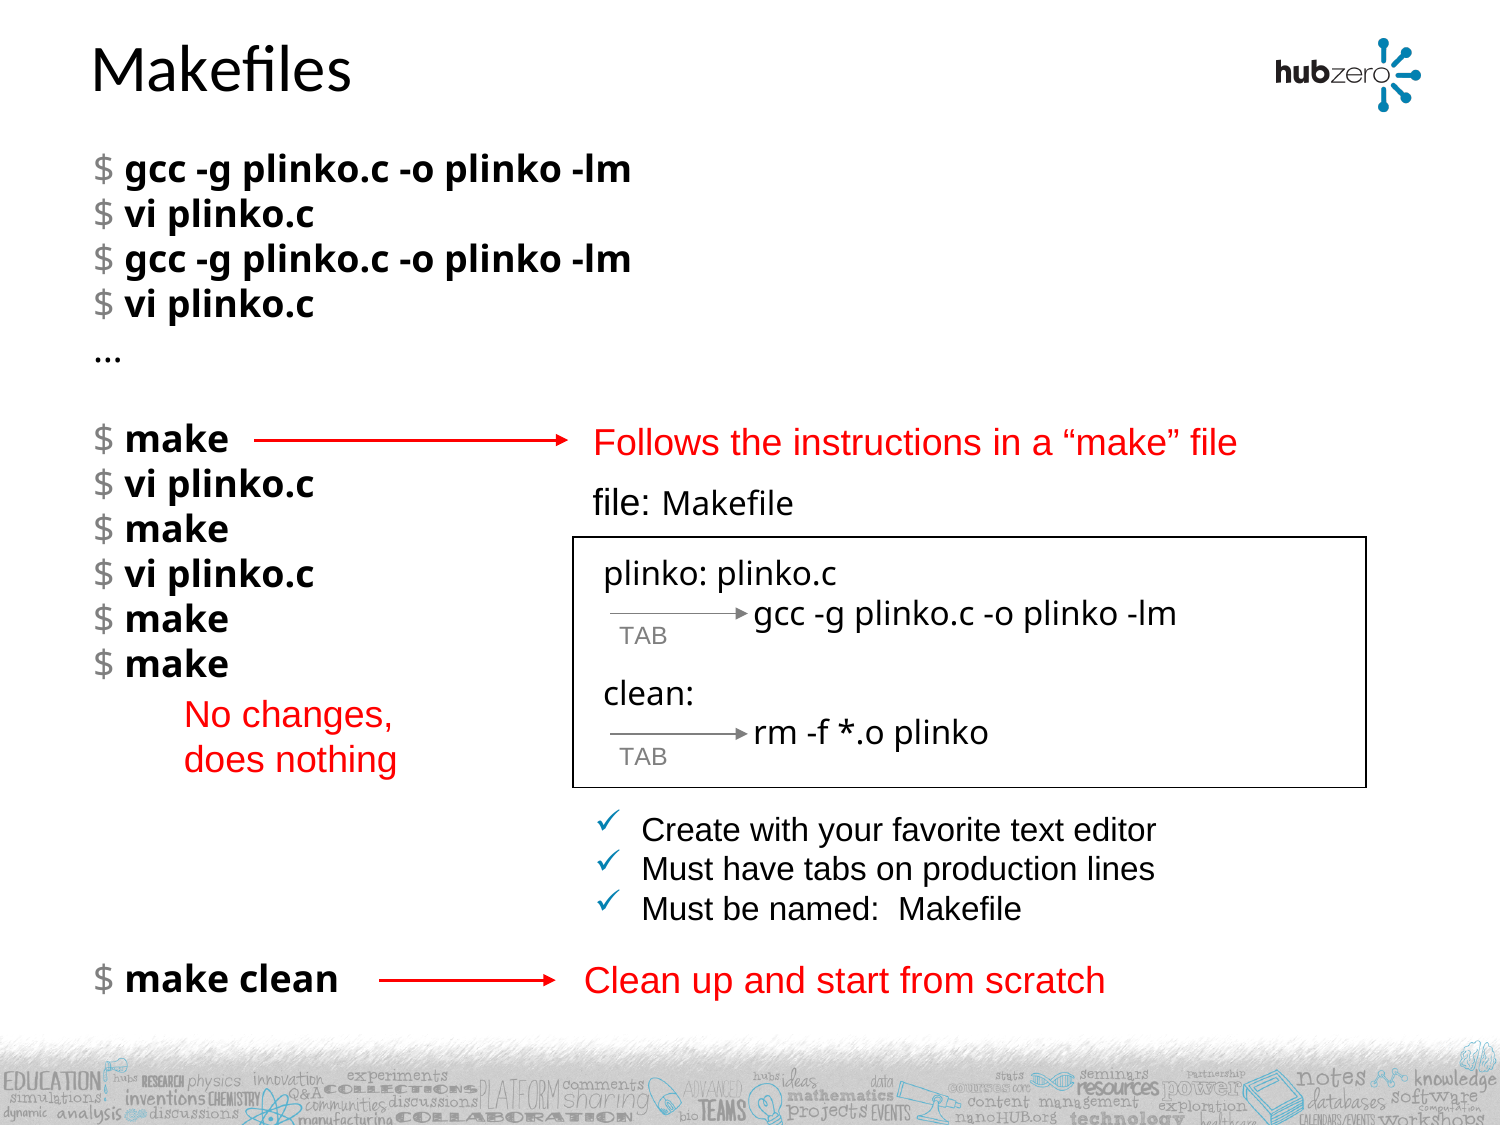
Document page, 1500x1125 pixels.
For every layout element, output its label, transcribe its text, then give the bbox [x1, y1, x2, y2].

text_box Clean up and start from scratch [568, 948, 1122, 1010]
text_box Follows the instructions in a “make” file [578, 410, 1254, 471]
text_box file: Makefile [577, 469, 810, 531]
text_box No changes, does nothing [169, 681, 413, 788]
picture [0, 1034, 1500, 1125]
text_box TAB [604, 732, 683, 778]
picture [1272, 35, 1424, 115]
text_box Makefiles [75, 12, 1249, 118]
text_box TAB [604, 611, 683, 658]
text_box $ gcc -g plinko.c -o plinko -lm $ vi plinko.c $ gcc -g plinko.c -o plinko -lm $ vi plinko.c … $ make $ vi plinko.c $ make $ vi plinko.c $ make $ make $ make clean [78, 137, 648, 1008]
text_box plinko: plinko.c gcc -g plinko.c -o plinko -lm clean: rm -f *.o plinko [573, 536, 1366, 788]
text_box Create with your favorite text editor Must have tabs on production lines Must be named: Makefile [579, 799, 1173, 936]
